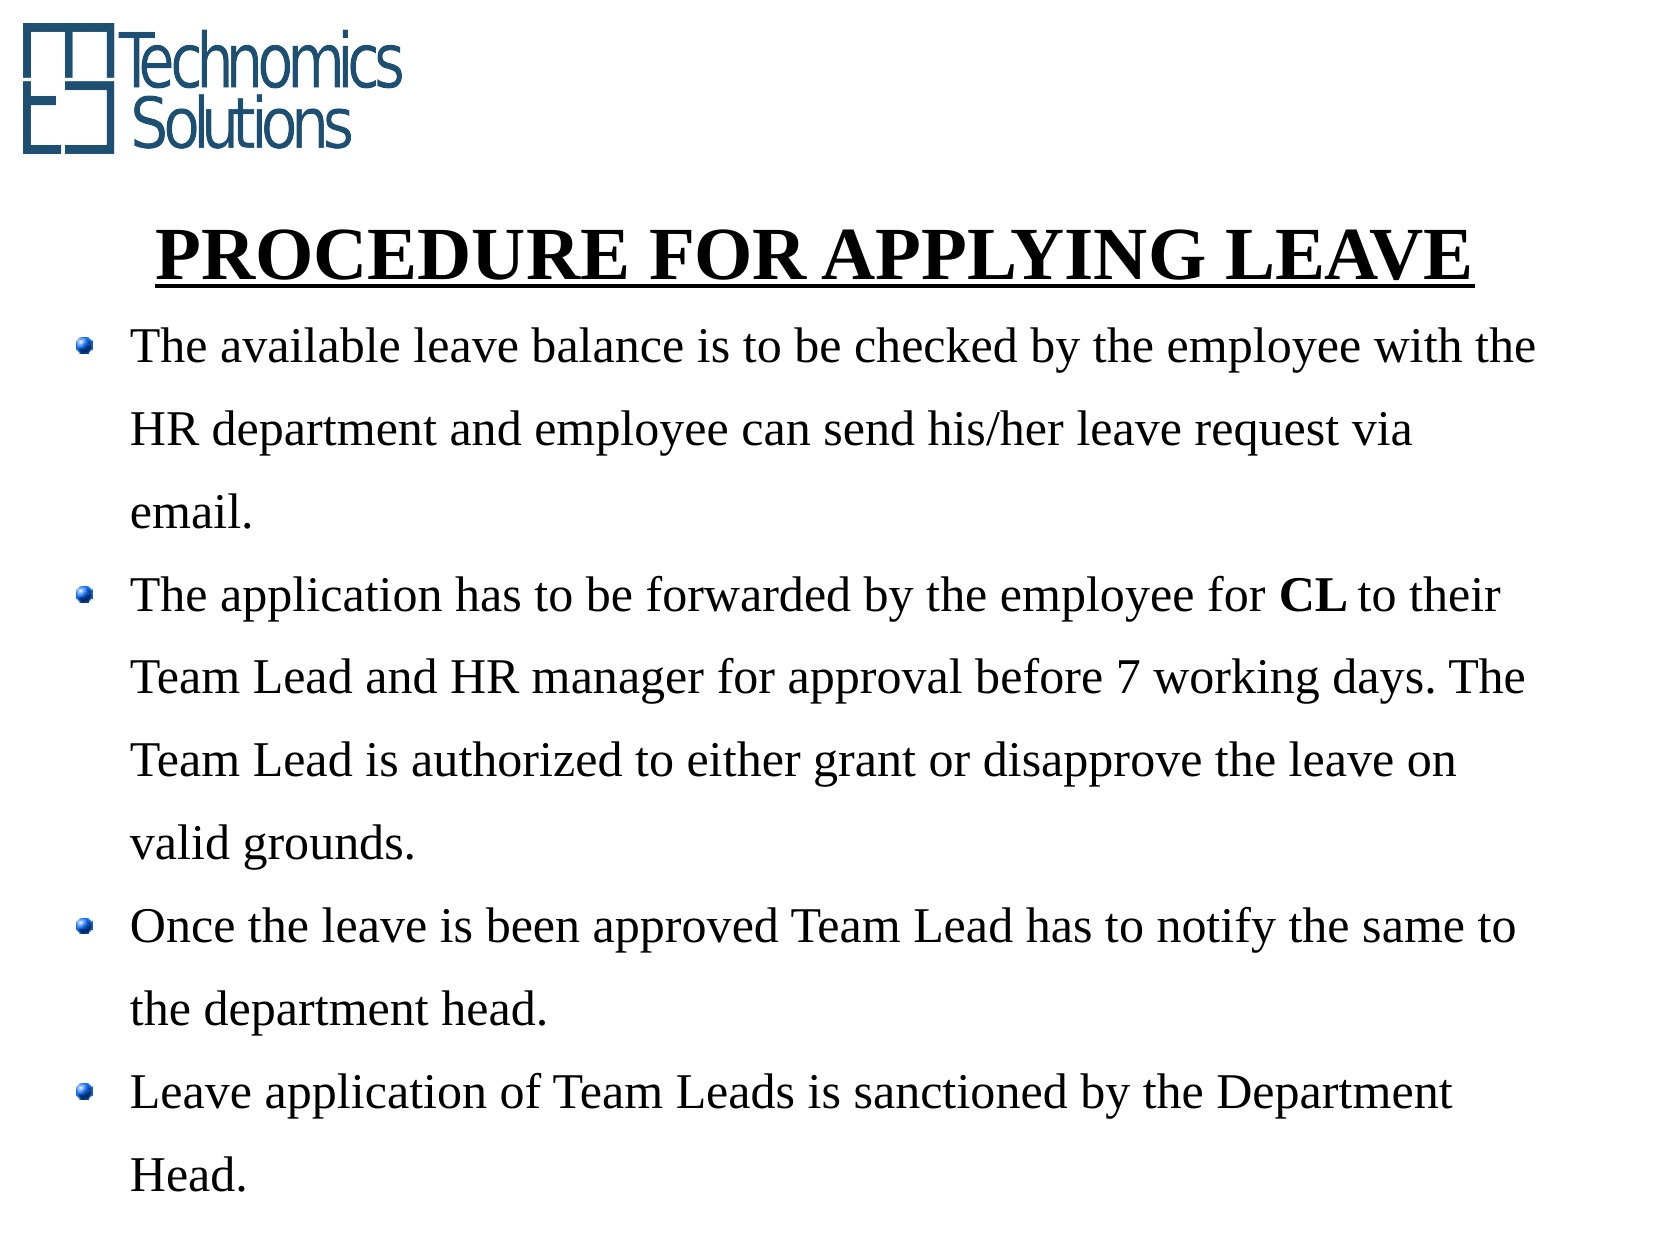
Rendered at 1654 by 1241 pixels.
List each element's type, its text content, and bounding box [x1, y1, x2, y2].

list The available leave balance is to be checked by the employee with the HR department and employee can send his/her leave request via email. The application has to be forwarded by the employee for CL to their Team Lead and HR manager for approval before 7 working days. The Team Lead is authorized to either grant or disapprove the leave on valid grounds. Once the leave is been approved Team Lead has to notify the same to the department head. Leave application of Team Leads is sanctioned by the Department Head. [59, 290, 1548, 1217]
title PROCEDURE FOR APPLYING LEAVE [70, 129, 1560, 337]
picture [23, 23, 402, 154]
